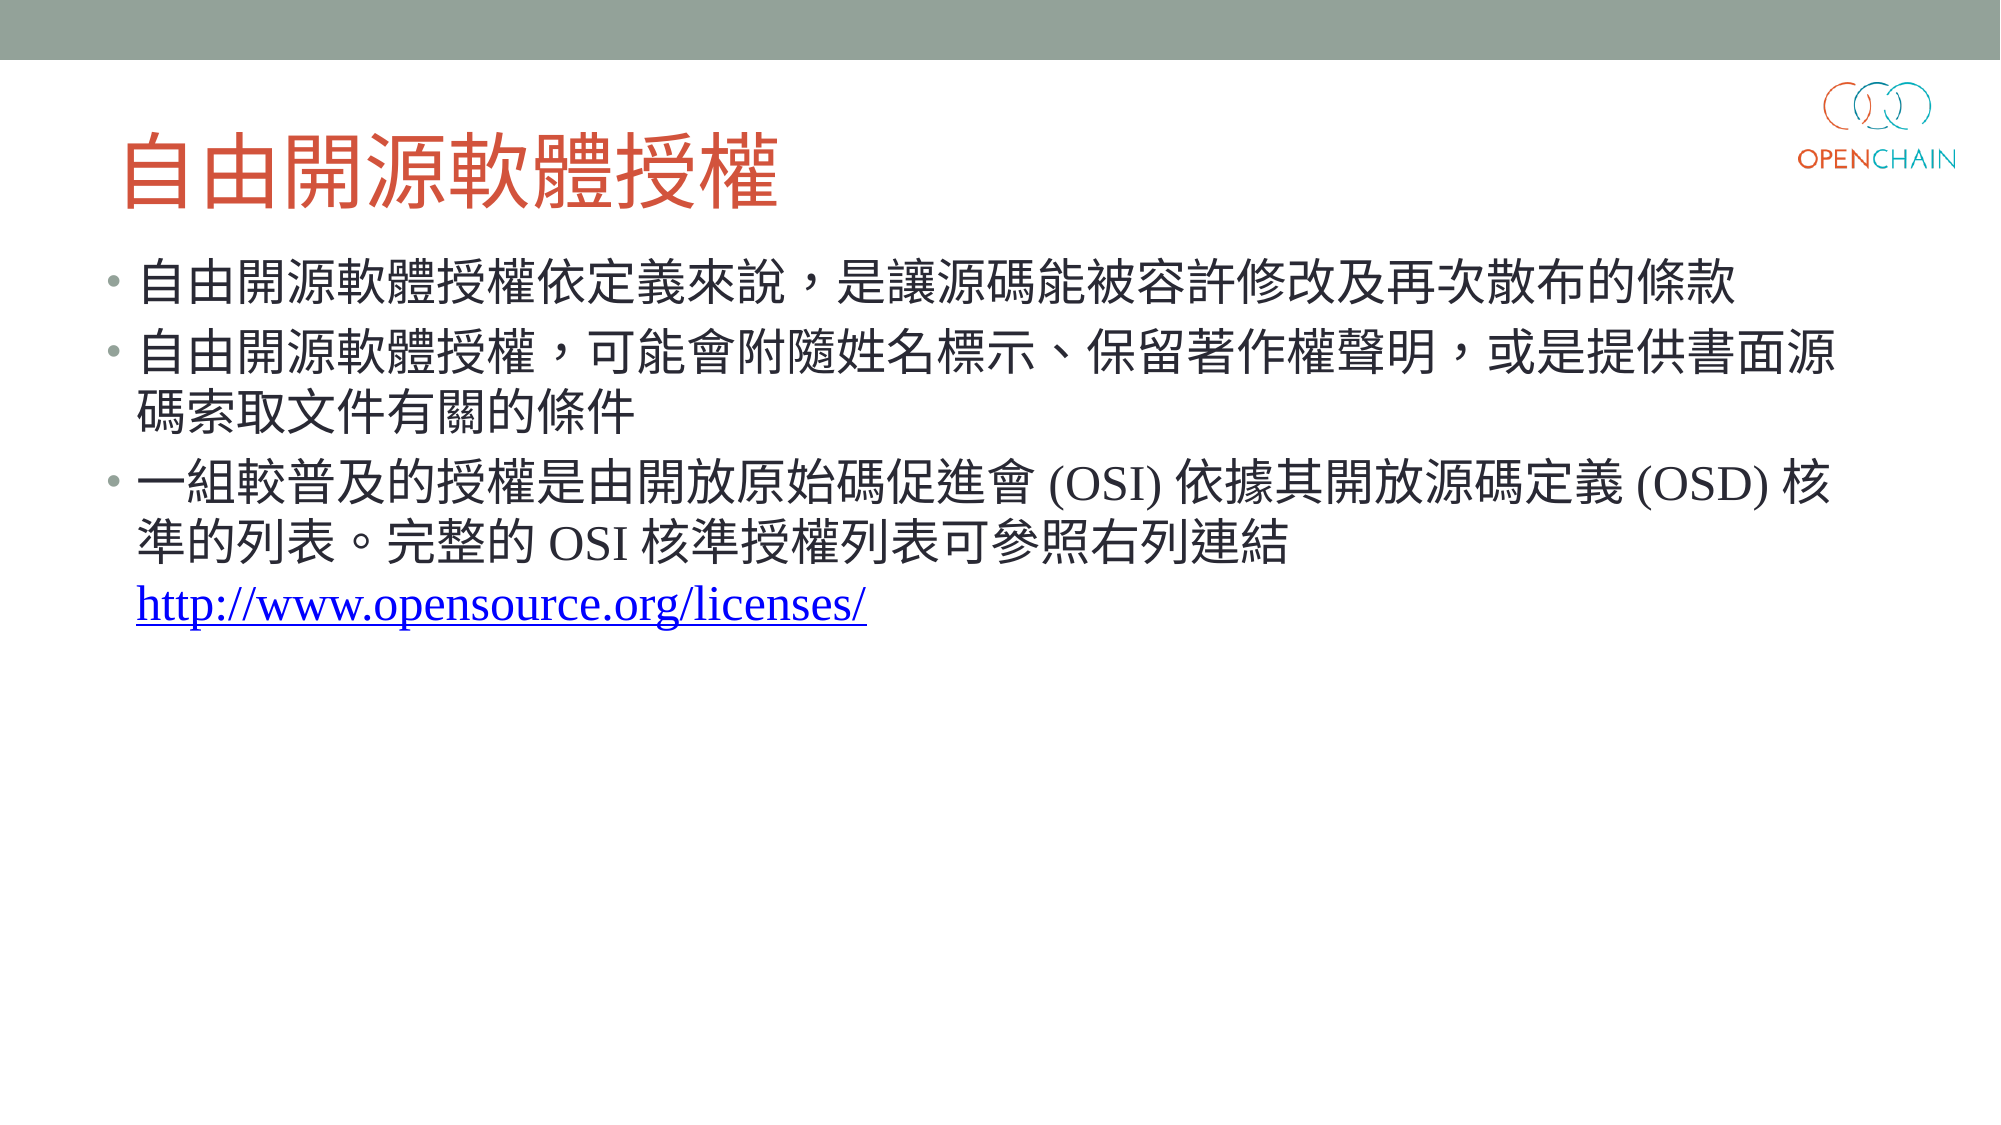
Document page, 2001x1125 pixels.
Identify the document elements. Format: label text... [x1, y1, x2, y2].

picture [1798, 82, 1955, 169]
list 自由開源軟體授權依定義來說，是讓源碼能被容許修改及再次散布的條款 自由開源軟體授權，可能會附隨姓名標示、保留著作權聲明，或是提供書面源碼索取文件有關的條件 一組較普及的授權是由開放原始碼促進會(OSI)依據其開放源碼定義(OSD)核準的列表。完整的OSI核準授權列表可參照右列連結 http://www.opensource.org/licenses/ [91, 243, 1863, 1093]
title 自由開源軟體授權 [99, 87, 1900, 250]
